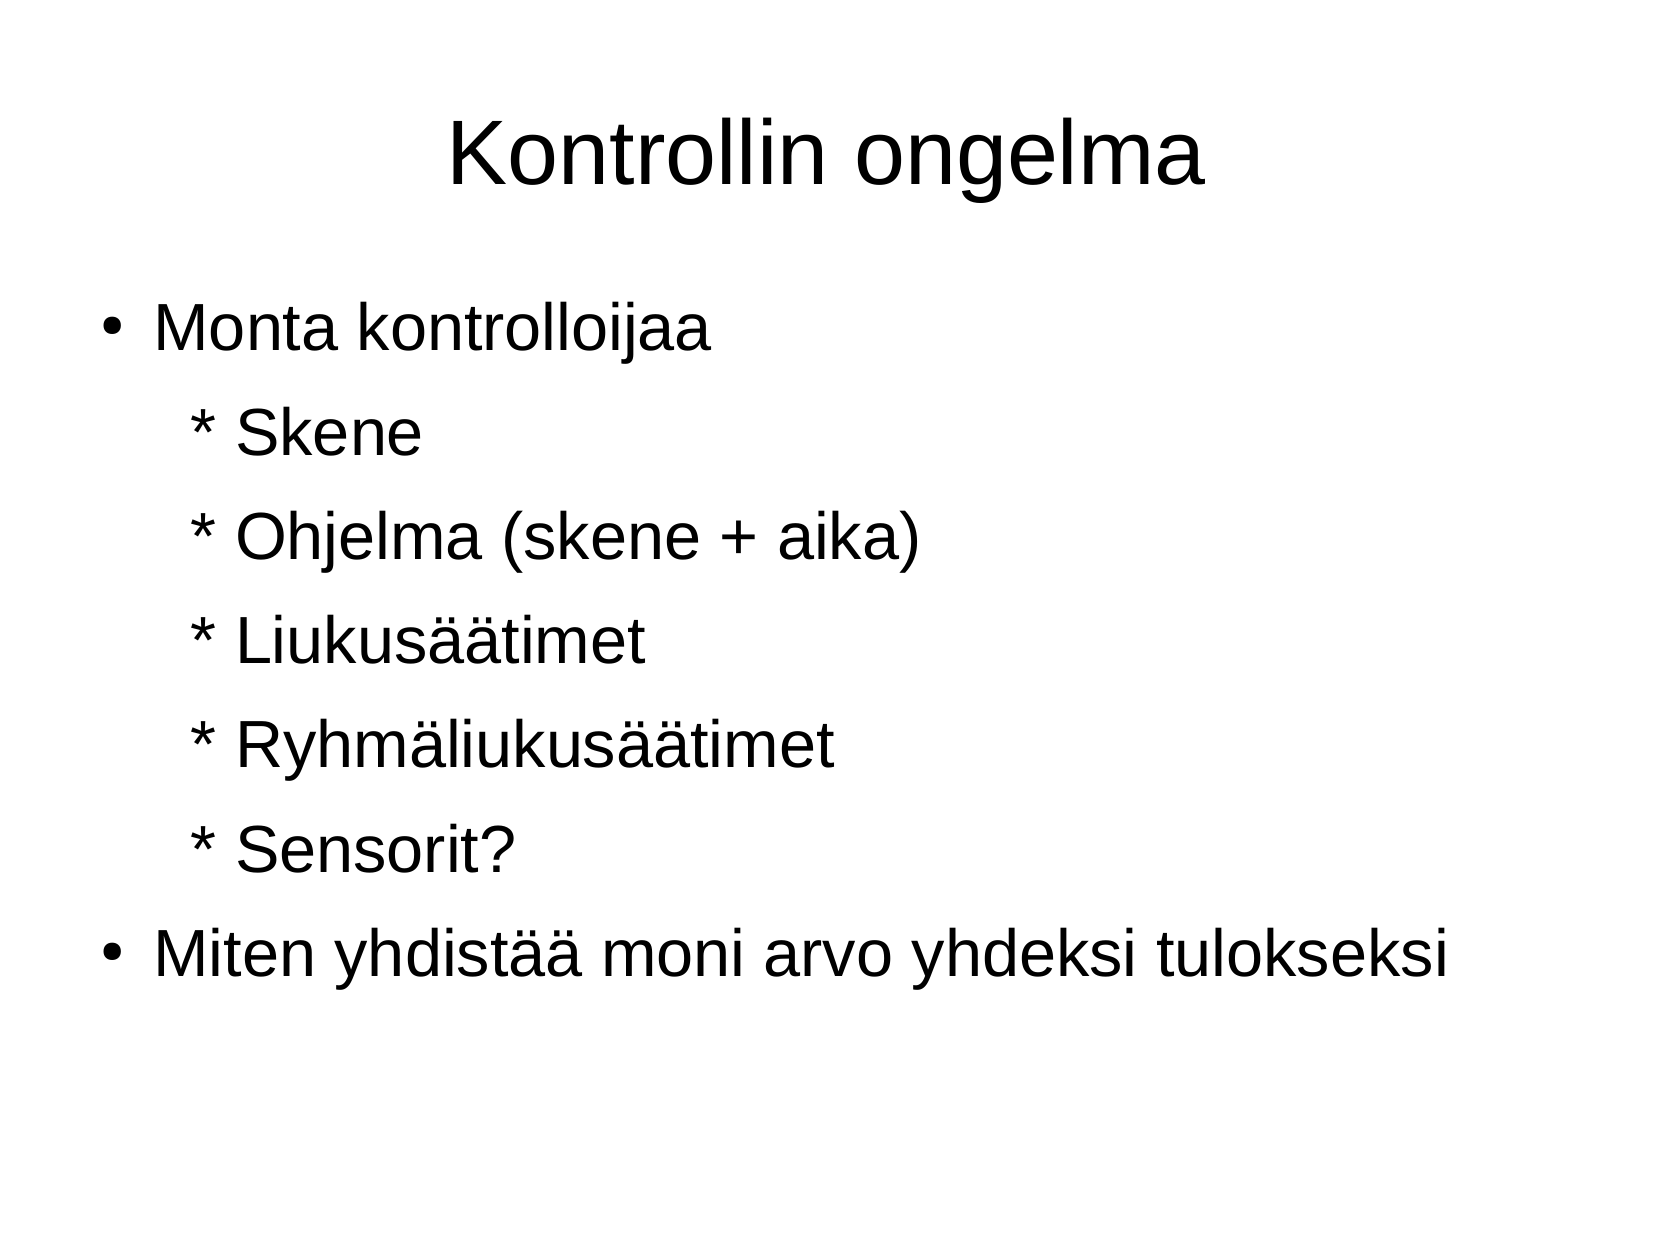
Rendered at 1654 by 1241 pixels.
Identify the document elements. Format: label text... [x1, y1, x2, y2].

title Kontrollin ongelma [82, 49, 1571, 257]
list Monta kontrolloijaa * Skene * Ohjelma (skene + aika) * Liukusäätimet * Ryhmäliukusäätimet * Sensorit? Miten yhdistää moni arvo yhdeksi tulokseksi [82, 290, 1538, 1010]
